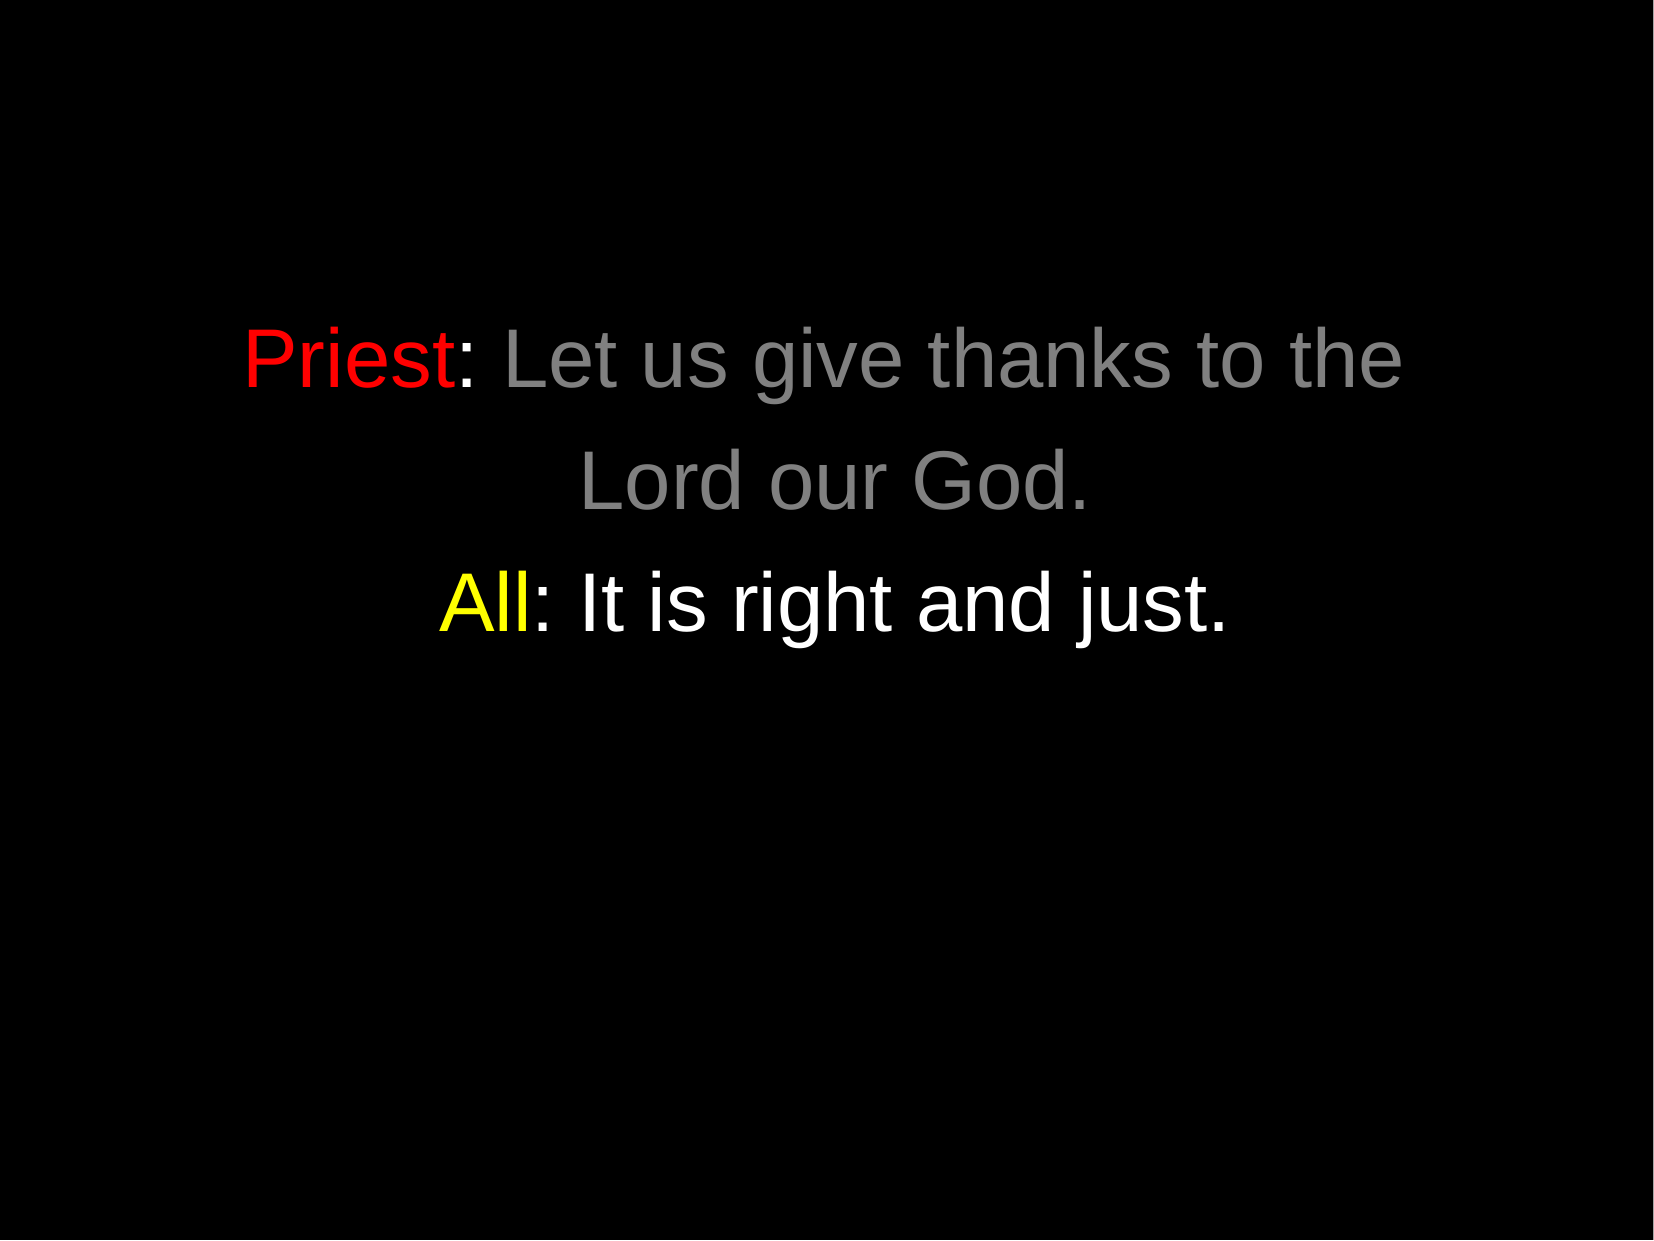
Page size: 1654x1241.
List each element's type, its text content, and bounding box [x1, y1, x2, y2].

list Priest: Let us give thanks to the Lord our God. All: It is right and just. [0, 307, 1654, 1027]
